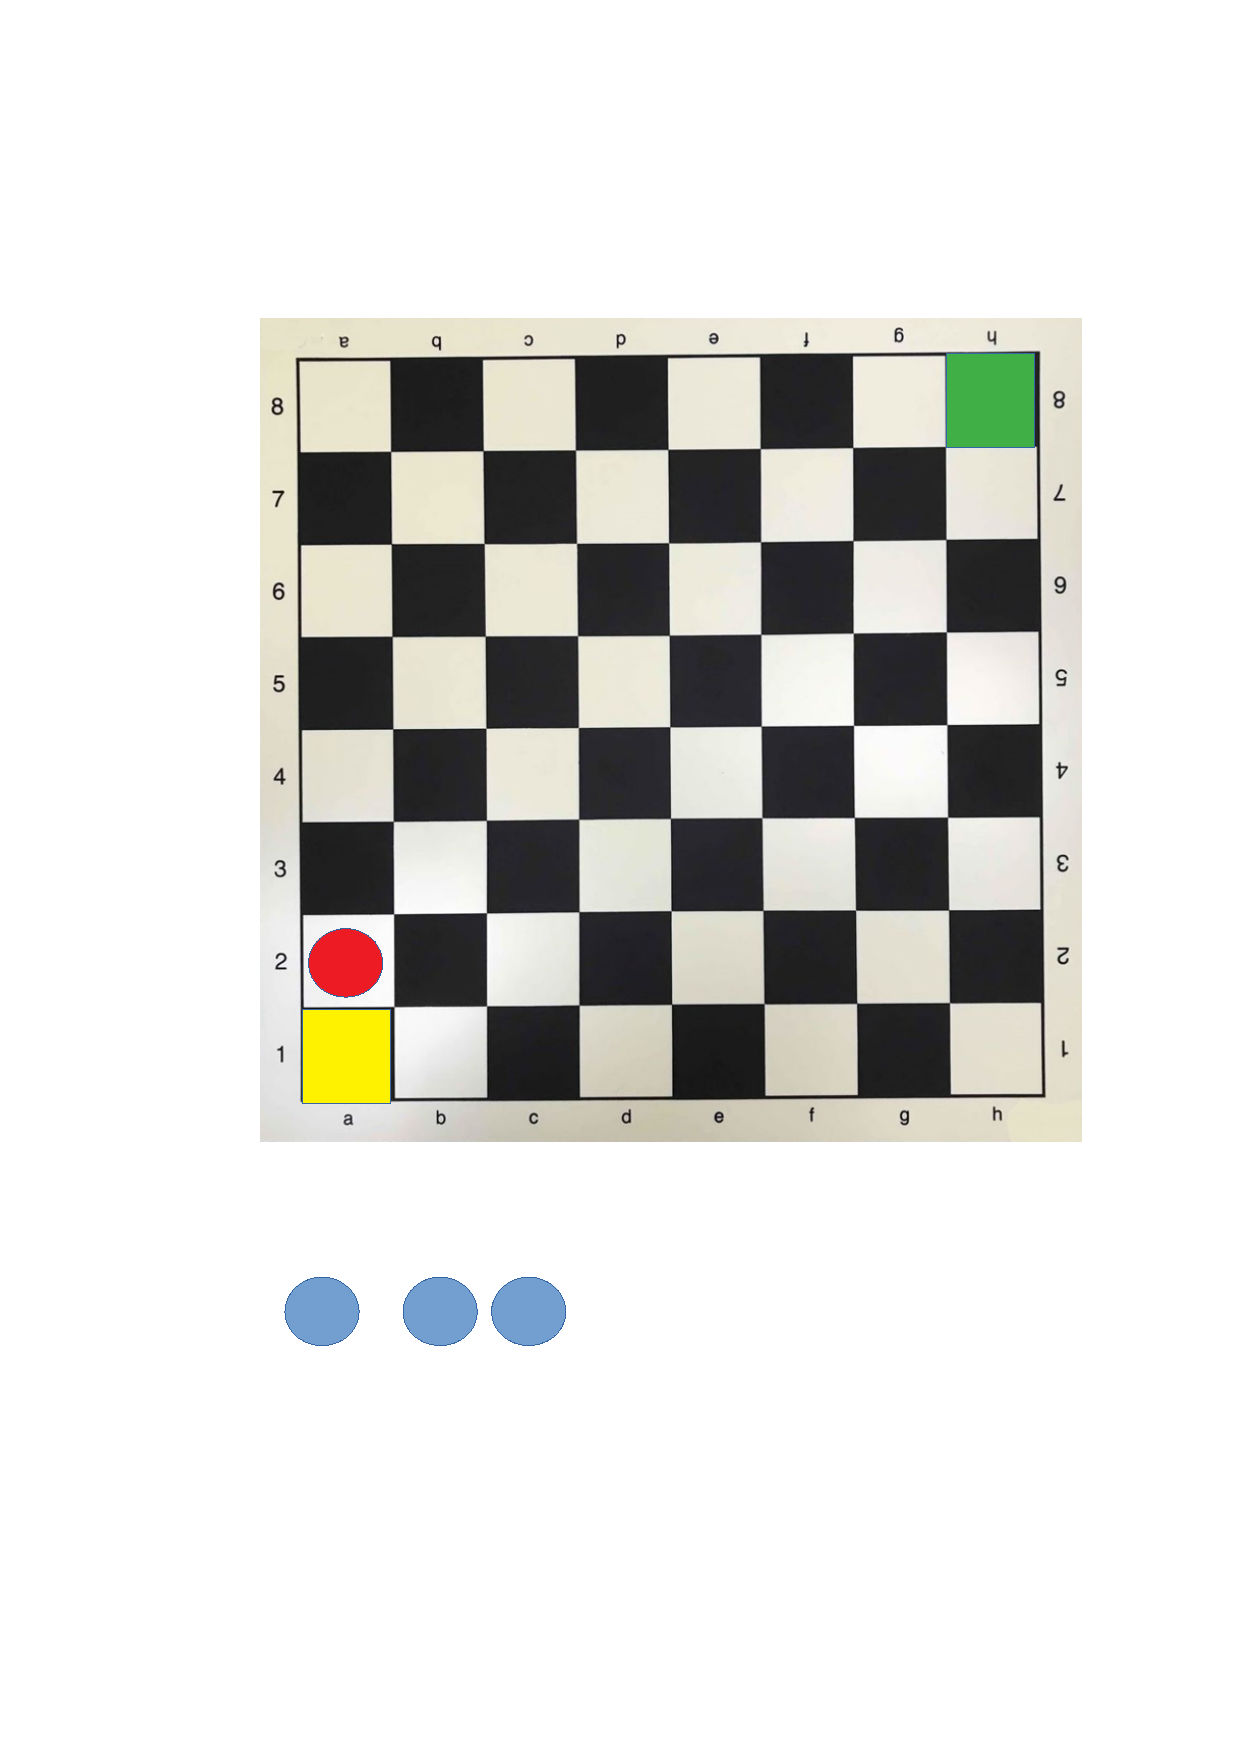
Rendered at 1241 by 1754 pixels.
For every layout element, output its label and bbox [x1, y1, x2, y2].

text_box [308, 928, 383, 998]
text_box [302, 1009, 391, 1104]
text_box [284, 1277, 360, 1346]
picture [260, 318, 1082, 1143]
text_box [491, 1277, 566, 1346]
text_box [946, 353, 1035, 448]
text_box [403, 1277, 478, 1346]
